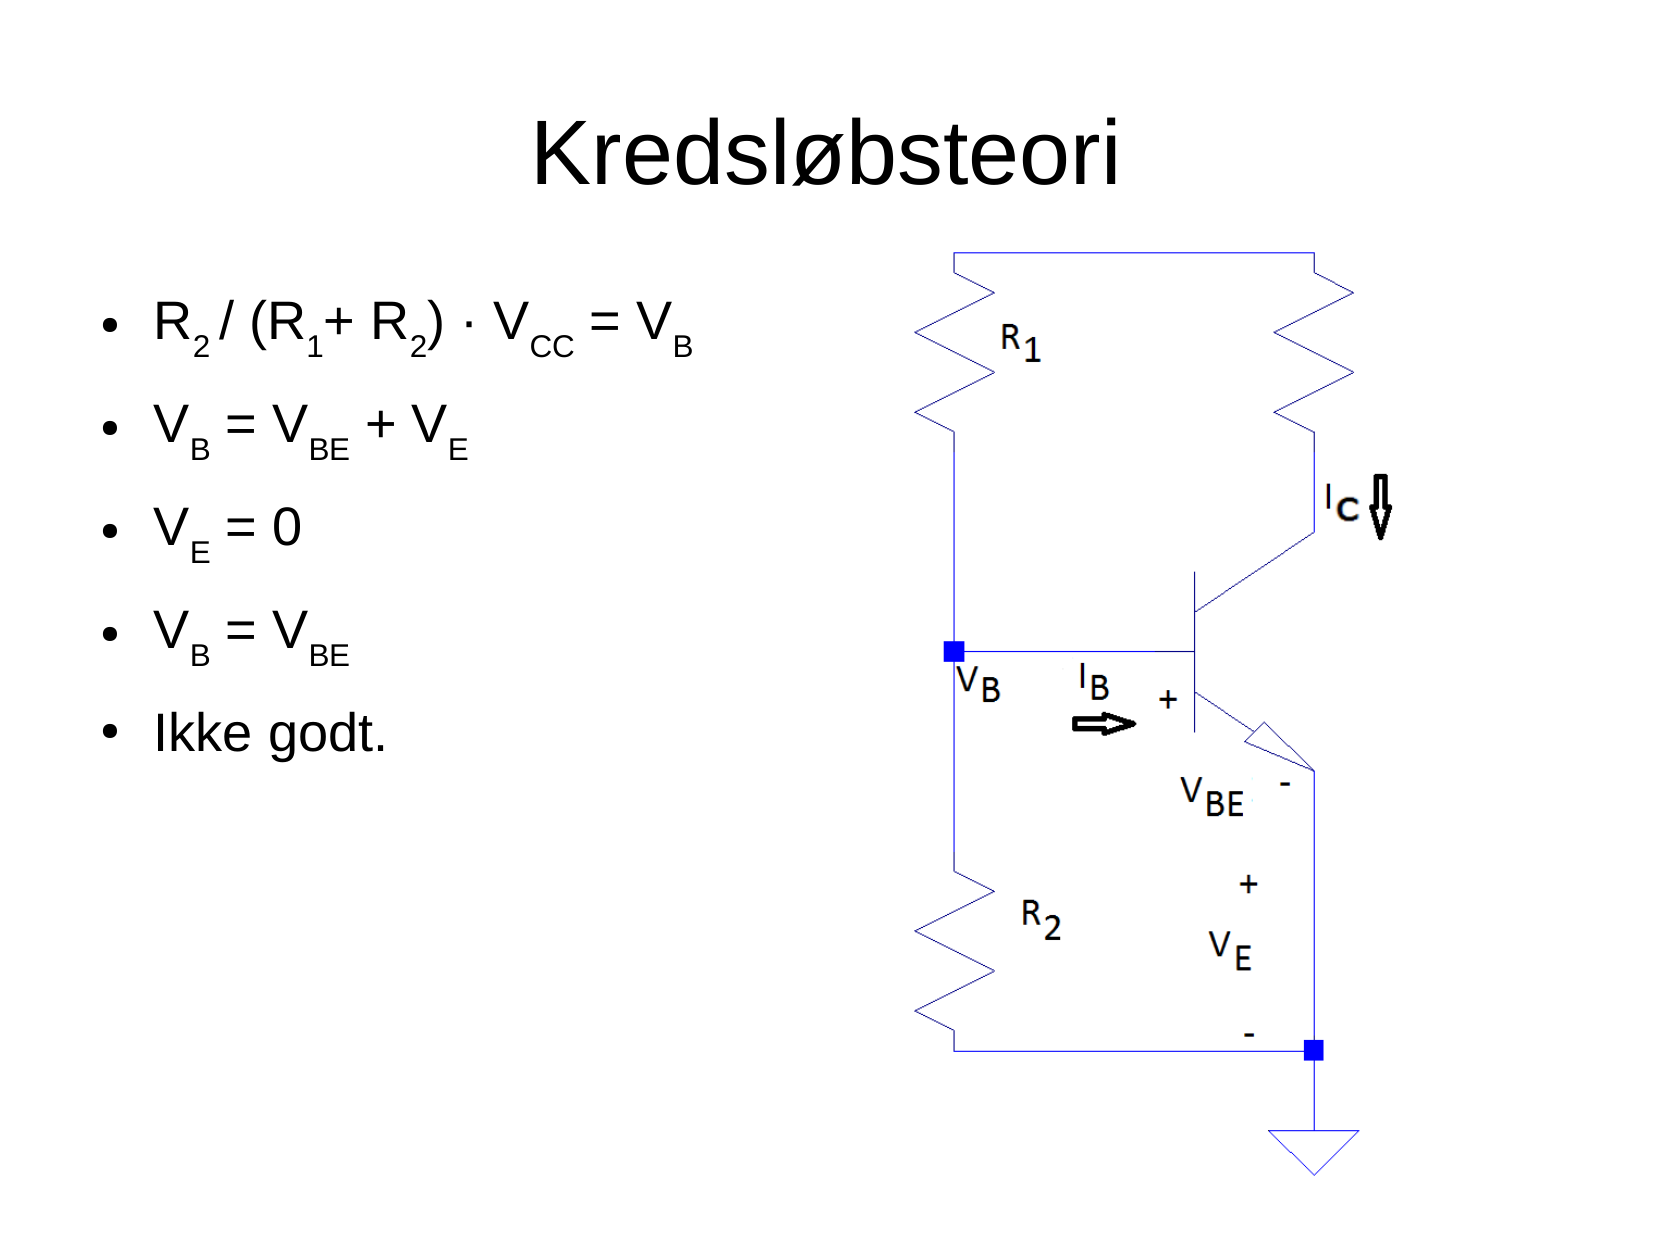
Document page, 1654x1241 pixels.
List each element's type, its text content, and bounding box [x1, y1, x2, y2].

picture [885, 236, 1477, 1191]
title Kredsløbsteori [82, 49, 1571, 257]
list R2 / (R1+ R2) · VCC = VB VB = VBE + VE VE = 0 VB = VBE Ikke godt. [82, 290, 809, 1094]
